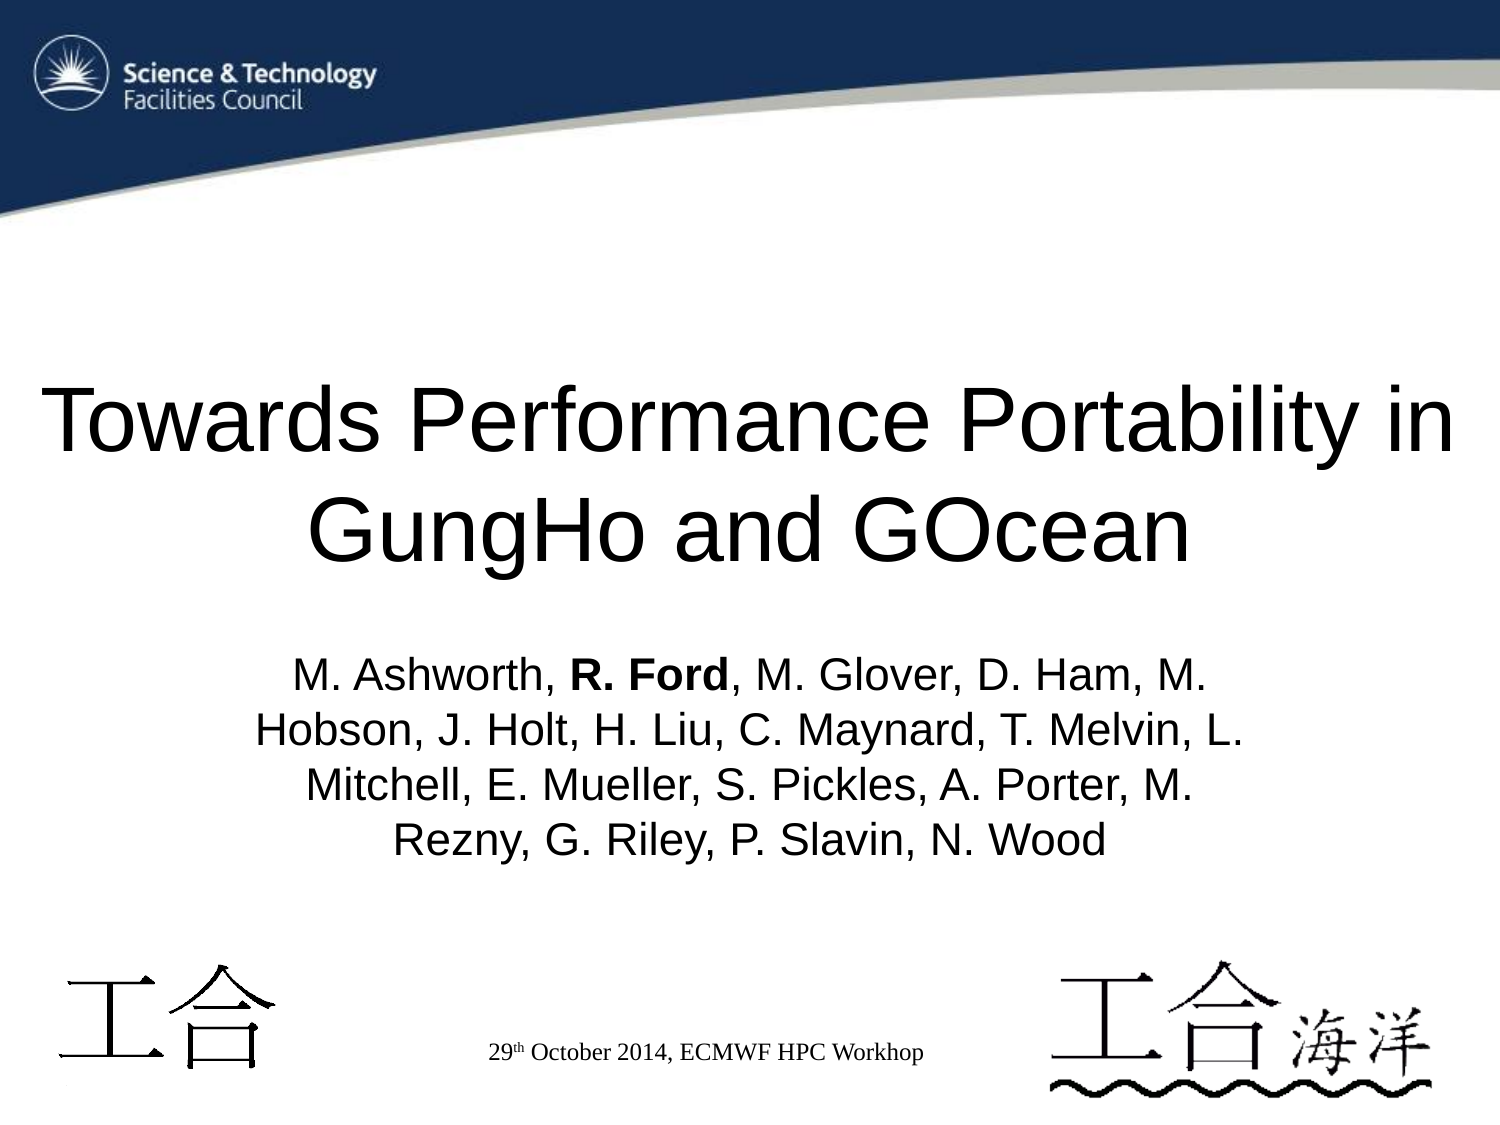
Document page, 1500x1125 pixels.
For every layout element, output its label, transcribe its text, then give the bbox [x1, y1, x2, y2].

picture [0, 0, 1500, 237]
picture [1025, 946, 1451, 1103]
subtitle M. Ashworth, R. Ford, M. Glover, D. Ham, M. Hobson, J. Holt, H. Liu, C. Maynard, T. Melvin, L. Mitchell, E. Mueller, S. Pickles, A. Porter, M. Rezny, G. Riley, P. Slavin, N. Wood [225, 637, 1276, 925]
title Towards Performance Portability in GungHo and GOcean [0, 349, 1500, 591]
picture [34, 950, 324, 1099]
